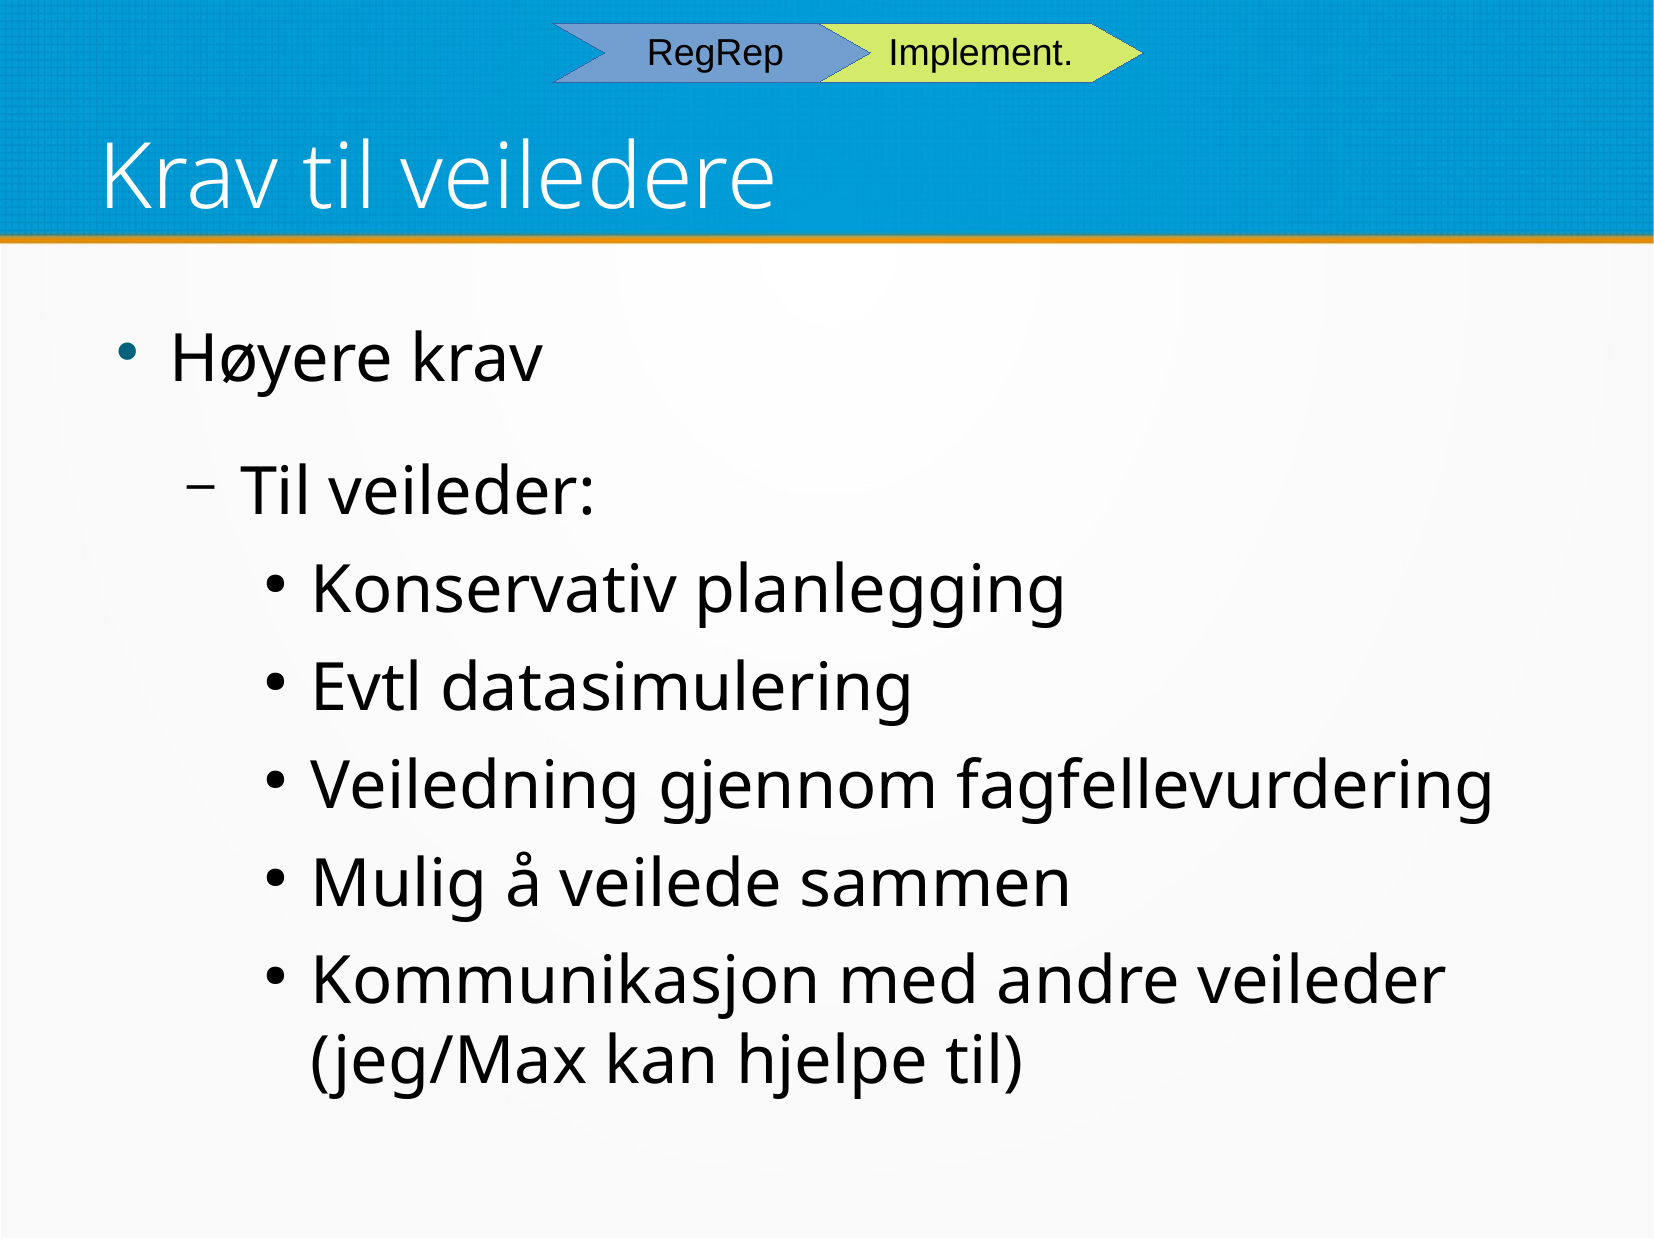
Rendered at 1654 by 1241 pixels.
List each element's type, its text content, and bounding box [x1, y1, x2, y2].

title Krav til veiledere [98, 19, 1654, 227]
picture [0, 233, 1654, 1241]
list Høyere krav Til veileder: Konservativ planlegging Evtl datasimulering Veiledning gjennom fagfellevurdering Mulig å veilede sammen Kommunikasjon med andre veileder (jeg/Max kan hjelpe til) [98, 315, 1565, 1211]
text_box Implement. [818, 23, 1144, 83]
text_box RegRep [552, 23, 868, 83]
